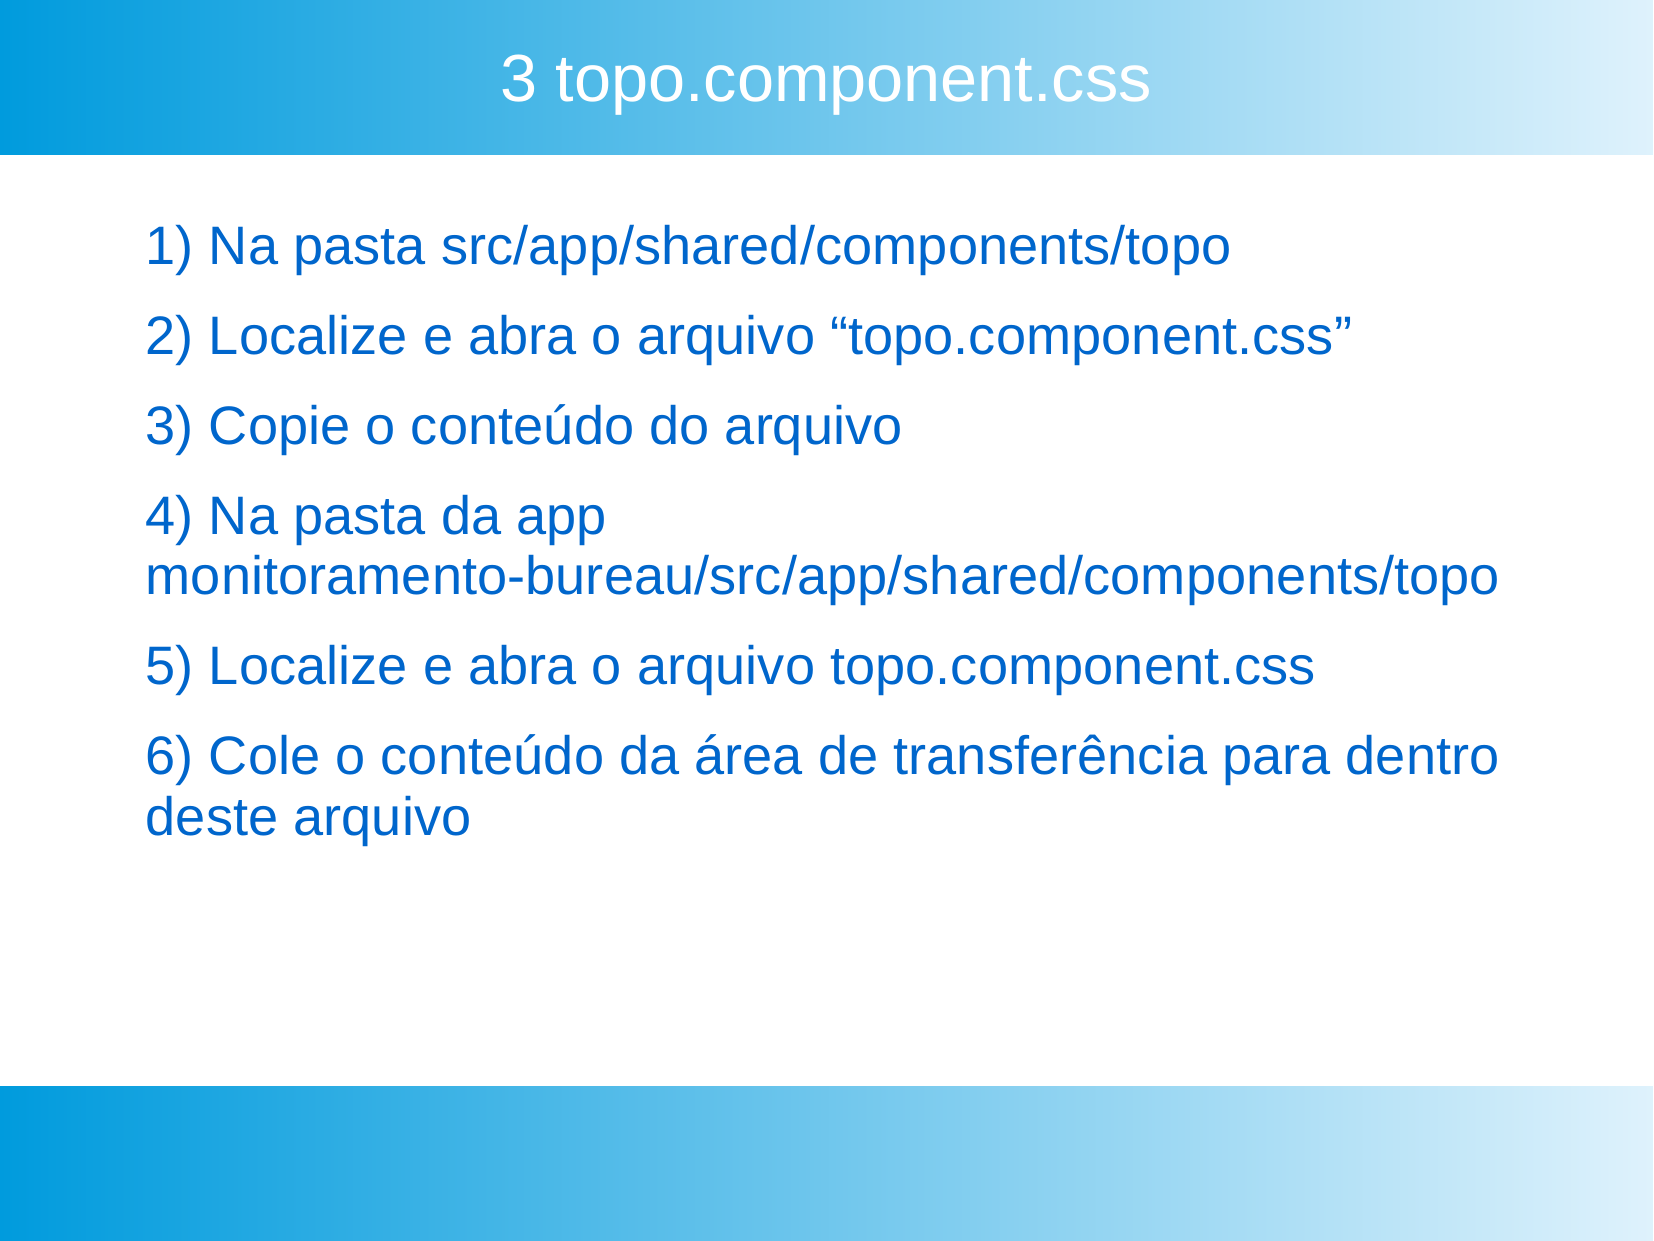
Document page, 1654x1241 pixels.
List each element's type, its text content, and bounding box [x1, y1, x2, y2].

list 1) Na pasta src/app/shared/components/topo 2) Localize e abra o arquivo “topo.component.css” 3) Copie o conteúdo do arquivo 4) Na pasta da app monitoramento-bureau/src/app/shared/components/topo 5) Localize e abra o arquivo topo.component.css 6) Cole o conteúdo da área de transferência para dentro deste arquivo [75, 215, 1564, 1036]
title 3 topo.component.css [82, 25, 1571, 131]
